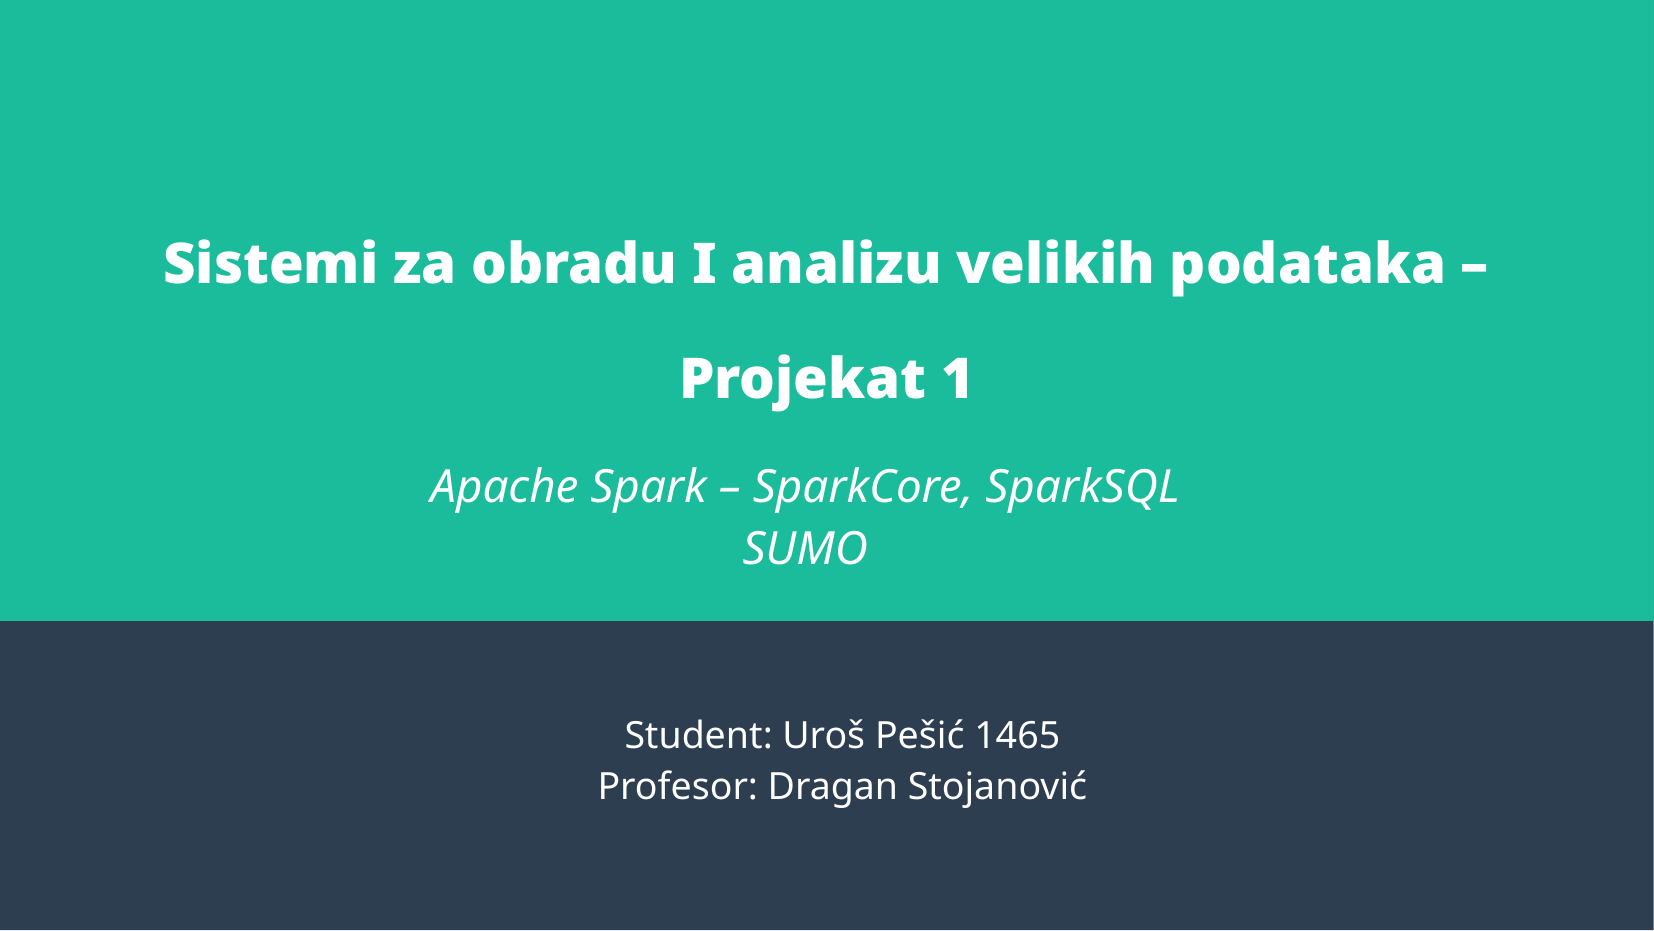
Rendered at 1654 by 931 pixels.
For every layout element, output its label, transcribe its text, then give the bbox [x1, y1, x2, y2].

text_box Student: Uroš Pešić 1465 Profesor: Dragan Stojanović [75, 637, 1611, 882]
subtitle Apache Spark – SparkCore, SparkSQL SUMO [37, 393, 1573, 638]
title Sistemi za obradu I analizu velikih podataka – Projekat 1 [59, 240, 1595, 359]
